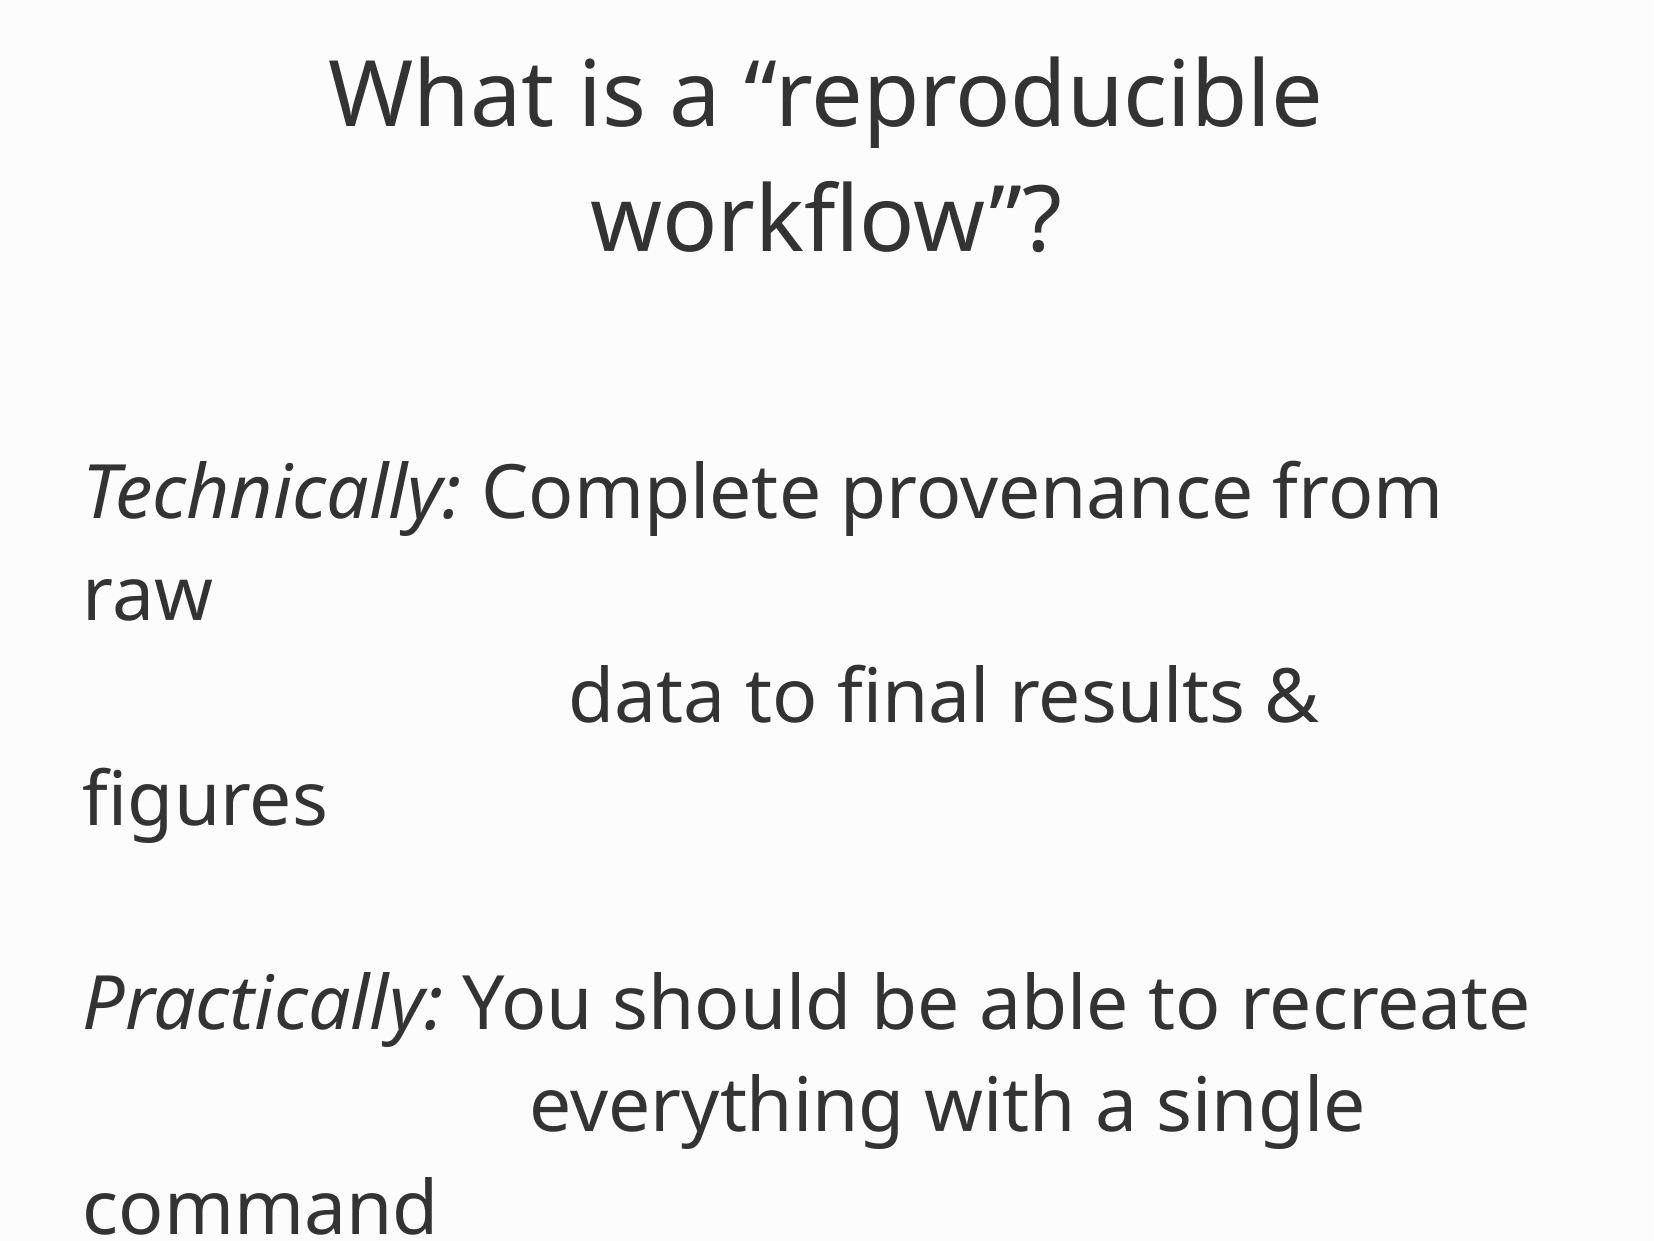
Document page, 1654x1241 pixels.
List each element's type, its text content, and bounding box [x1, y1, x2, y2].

subtitle Technically: Complete provenance from raw data to final results & figures Practically: You should be able to recreate everything with a single command [82, 437, 1571, 958]
title What is a “reproducible workflow”? [82, 49, 1571, 257]
